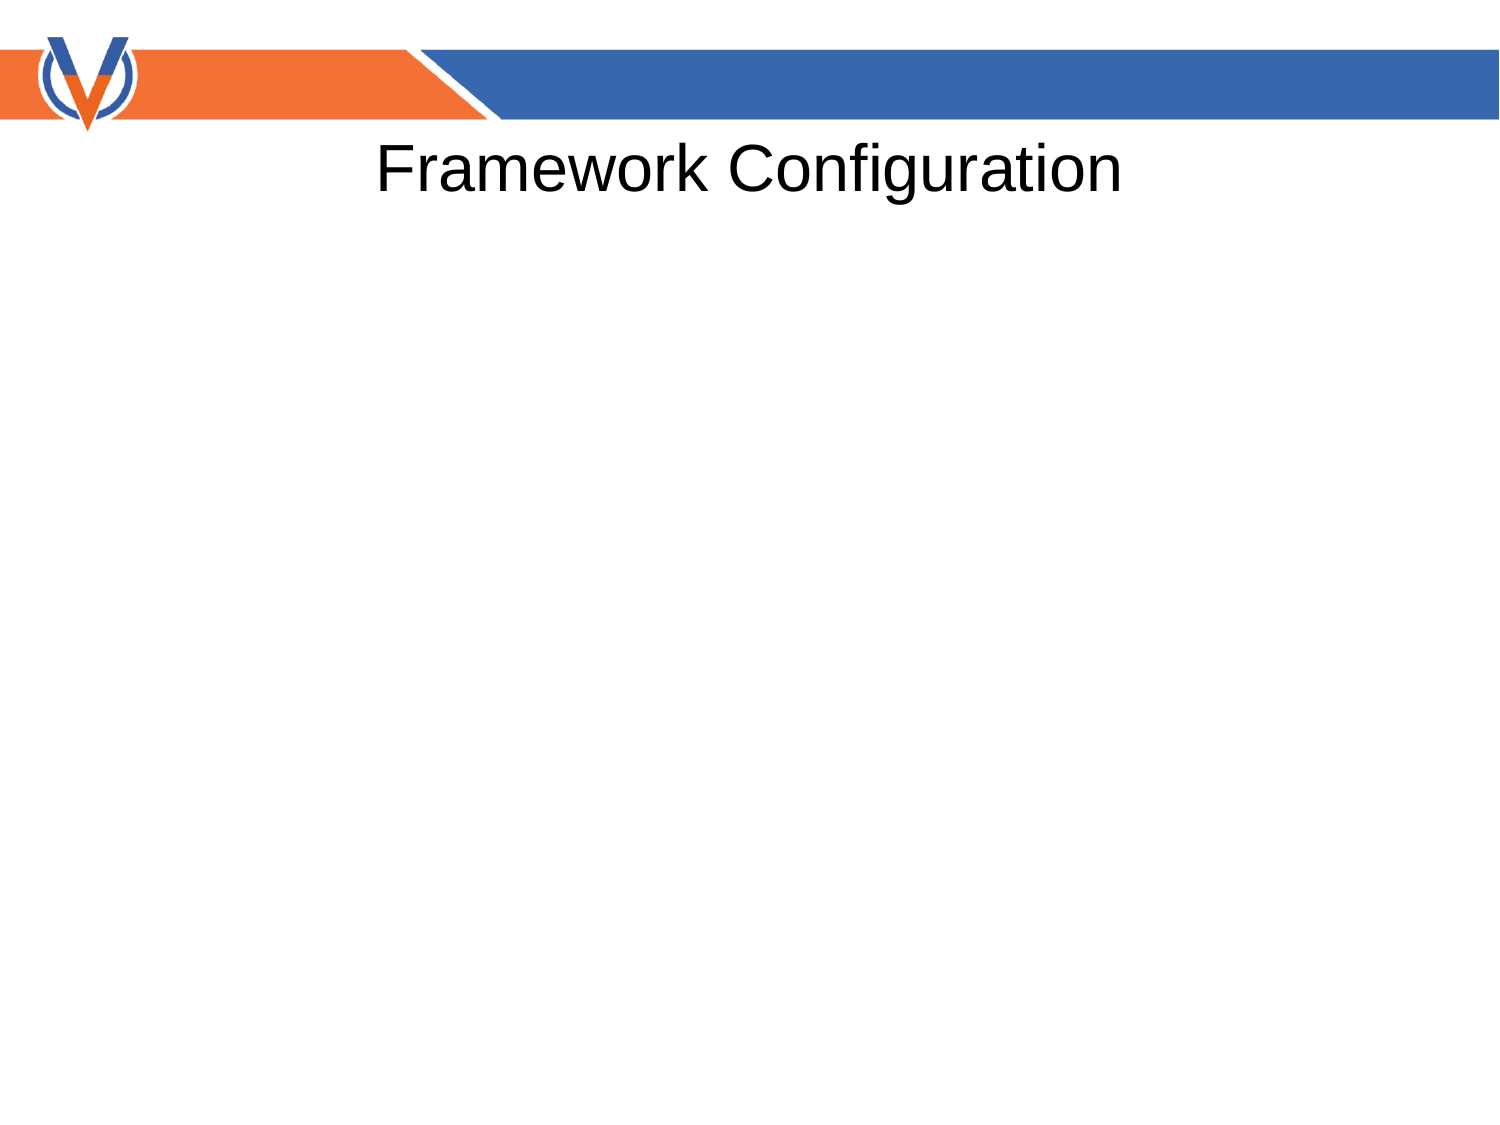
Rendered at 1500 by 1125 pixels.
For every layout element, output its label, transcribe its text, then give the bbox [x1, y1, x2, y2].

title Framework Configuration [75, 74, 1425, 262]
picture [0, 37, 1499, 132]
